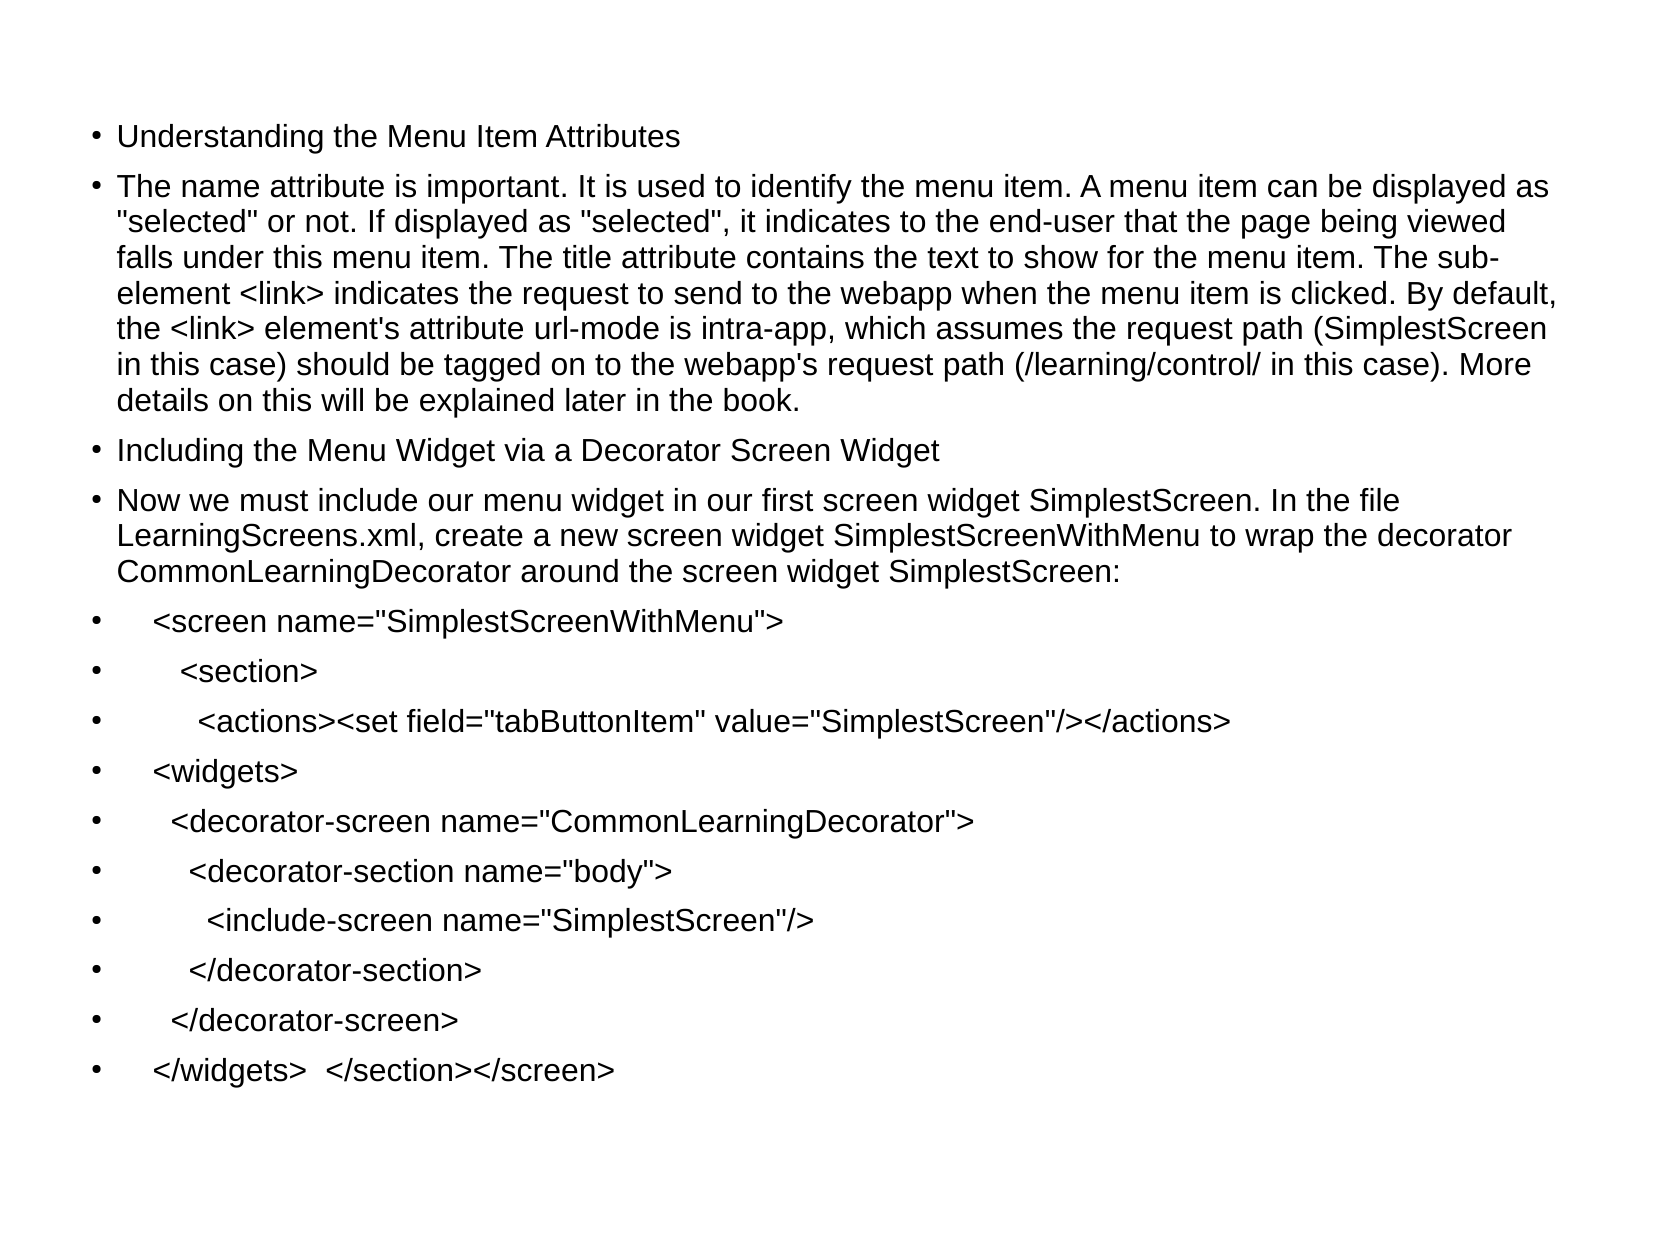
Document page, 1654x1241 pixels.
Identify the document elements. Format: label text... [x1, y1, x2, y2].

list Understanding the Menu Item Attributes The name attribute is important. It is used to identify the menu item. A menu item can be displayed as "selected" or not. If displayed as "selected", it indicates to the end-user that the page being viewed falls under this menu item. The title attribute contains the text to show for the menu item. The sub-element <link> indicates the request to send to the webapp when the menu item is clicked. By default, the <link> element's attribute url-mode is intra-app, which assumes the request path (SimplestScreen in this case) should be tagged on to the webapp's request path (/learning/control/ in this case). More details on this will be explained later in the book. Including the Menu Widget via a Decorator Screen Widget Now we must include our menu widget in our first screen widget SimplestScreen. In the file LearningScreens.xml, create a new screen widget SimplestScreenWithMenu to wrap the decorator CommonLearningDecorator around the screen widget SimplestScreen: <screen name="SimplestScreenWithMenu"> <section> <actions><set field="tabButtonItem" value="SimplestScreen"/></actions> <widgets> <decorator-screen name="CommonLearningDecorator"> <decorator-section name="body"> <include-screen name="SimplestScreen"/> </decorator-section> </decorator-screen> </widgets> </section></screen> [82, 118, 1571, 1109]
